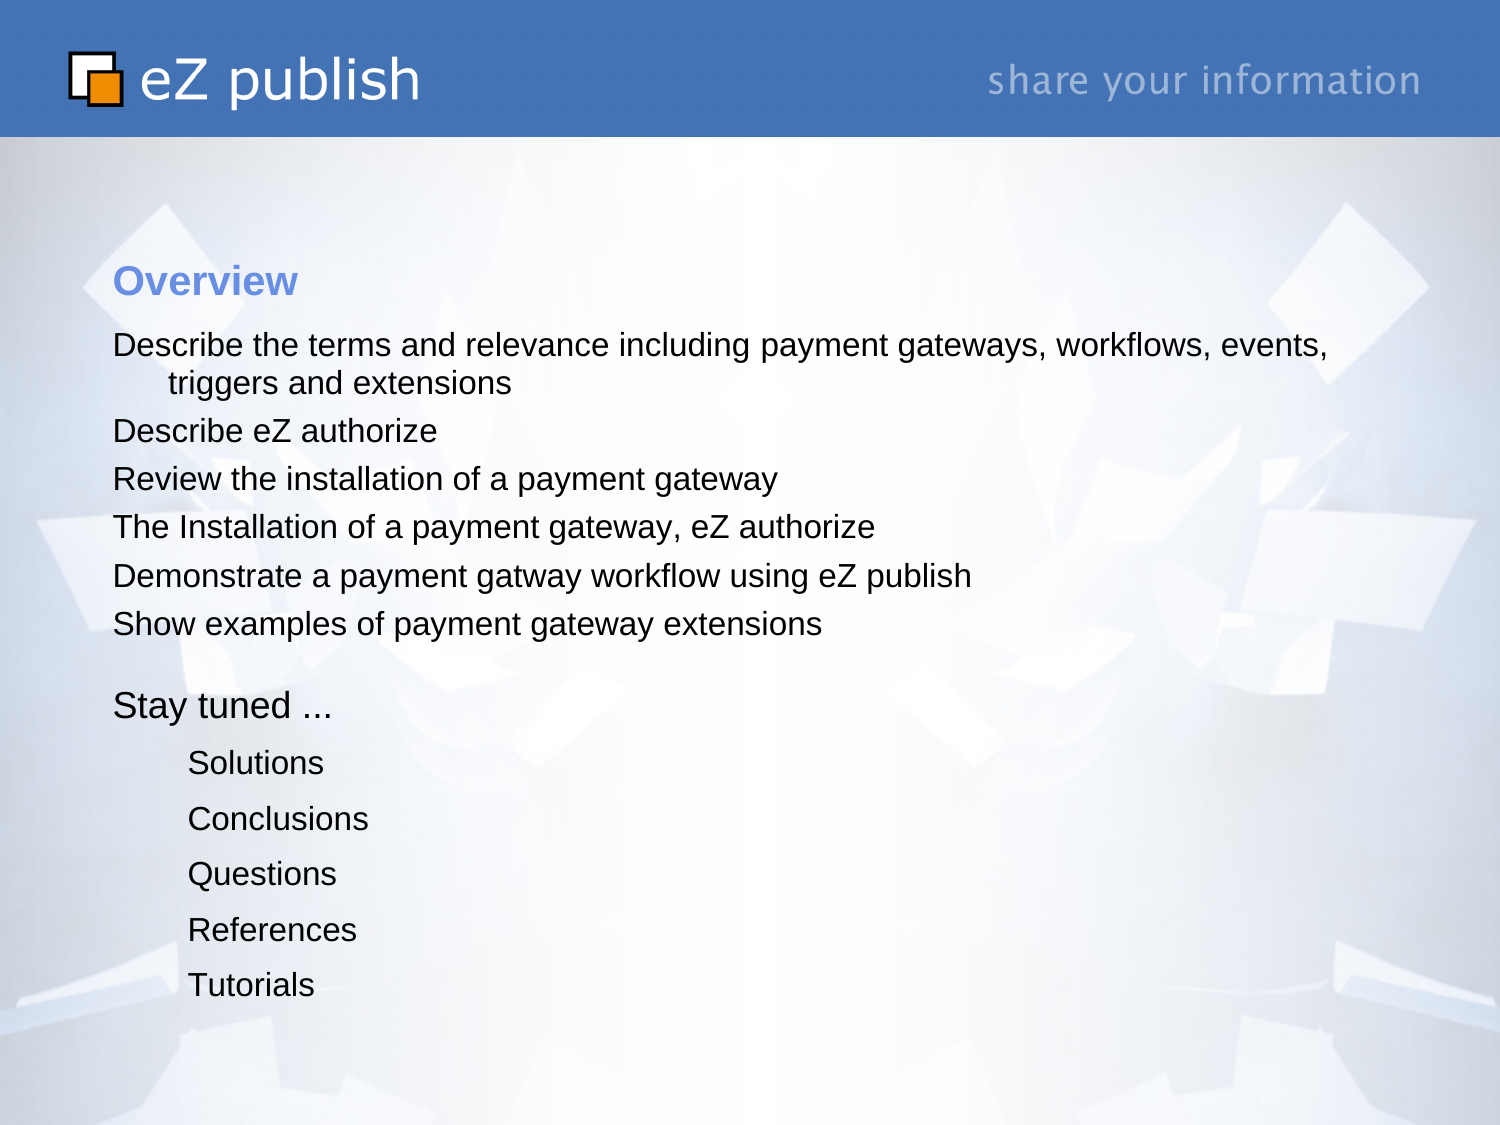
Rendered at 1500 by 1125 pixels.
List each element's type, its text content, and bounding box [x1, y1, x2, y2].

picture [0, 0, 1500, 1125]
list Describe the terms and relevance including payment gateways, workflows, events, triggers and extensions Describe eZ authorize Review the installation of a payment gateway The Installation of a payment gateway, eZ authorize Demonstrate a payment gatway workflow using eZ publish Show examples of payment gateway extensions Stay tuned ... Solutions Conclusions Questions References Tutorials [112, 324, 1388, 1046]
title Overview [112, 237, 1500, 325]
